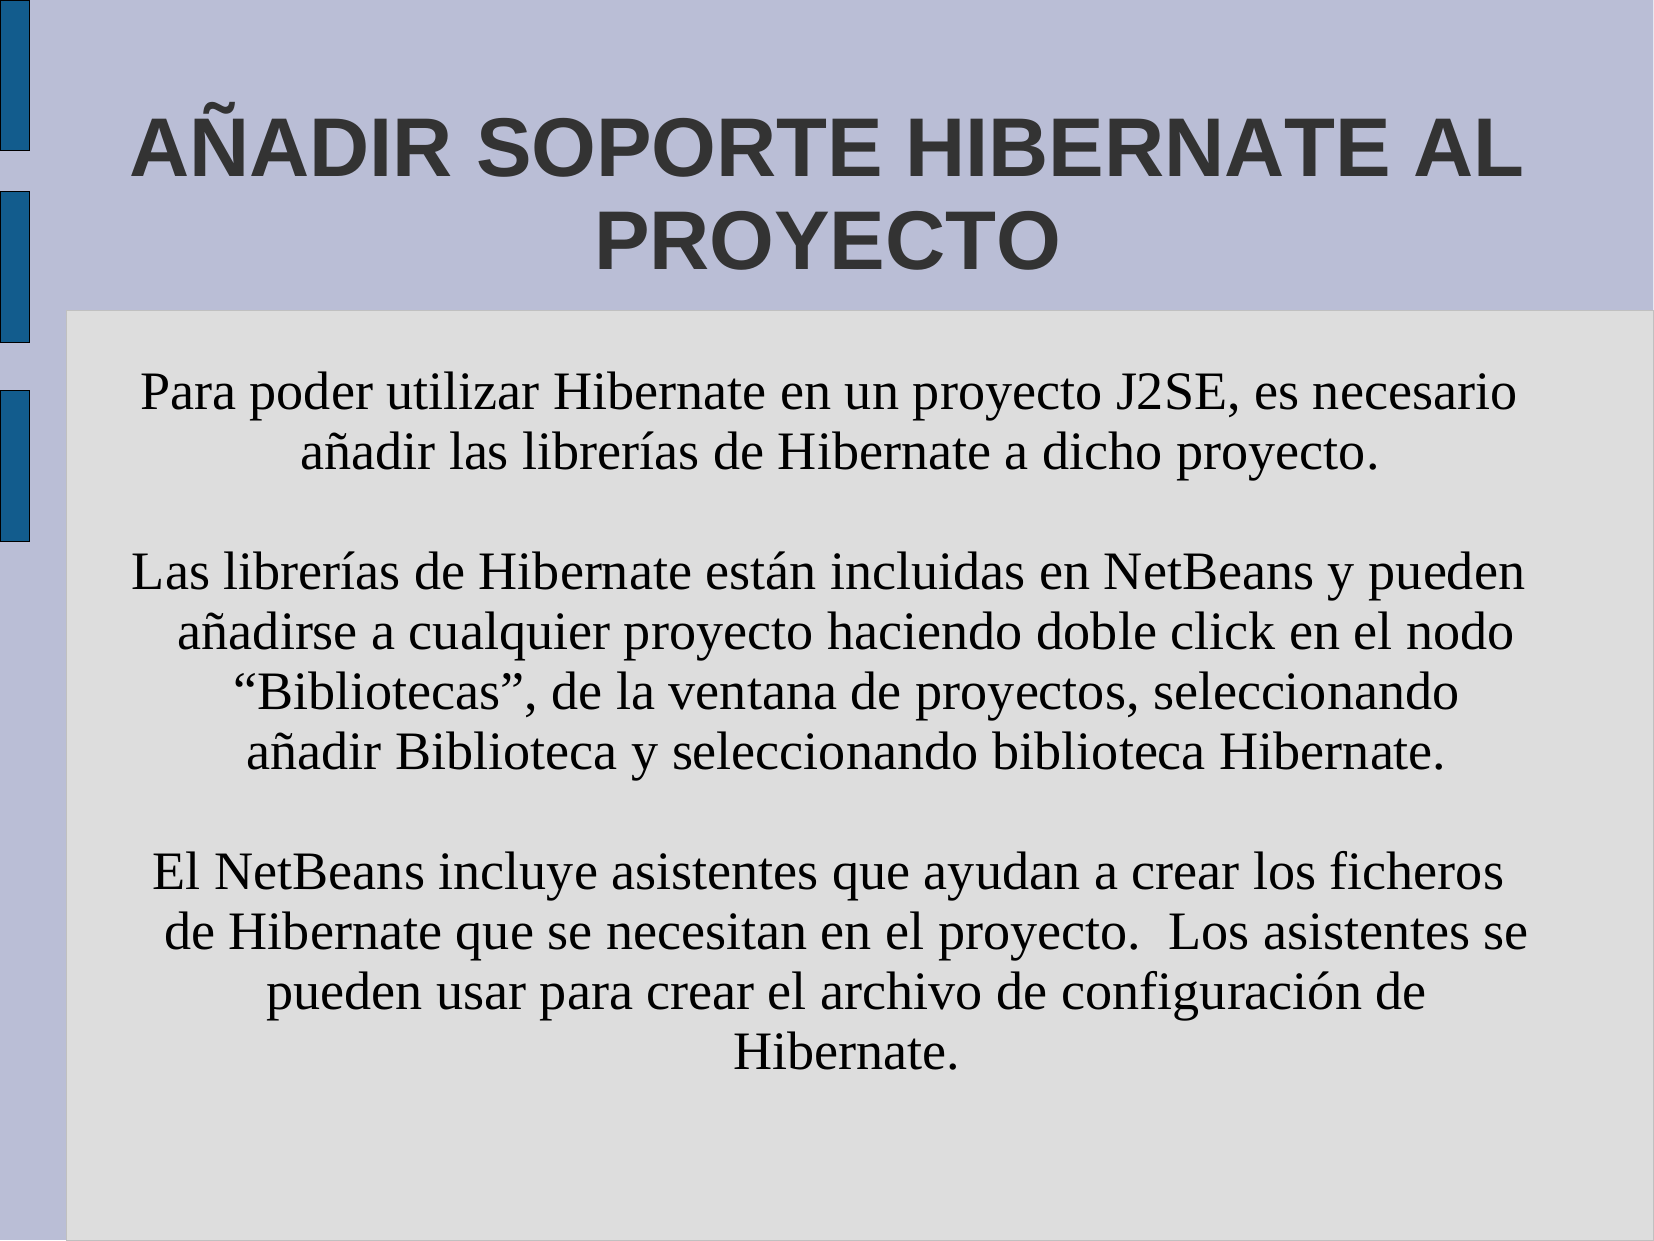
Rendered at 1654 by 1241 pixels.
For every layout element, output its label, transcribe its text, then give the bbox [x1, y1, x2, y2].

title AÑADIR SOPORTE HIBERNATE AL PROYECTO [121, 98, 1534, 291]
subtitle Para poder utilizar Hibernate en un proyecto J2SE, es necesario añadir las librerías de Hibernate a dicho proyecto. Las librerías de Hibernate están incluidas en NetBeans y pueden añadirse a cualquier proyecto haciendo doble click en el nodo “Bibliotecas”, de la ventana de proyectos, seleccionando añadir Biblioteca y seleccionando biblioteca Hibernate. El NetBeans incluye asistentes que ayudan a crear los ficheros de Hibernate que se necesitan en el proyecto. Los asistentes se pueden usar para crear el archivo de configuración de Hibernate. [123, 338, 1536, 1105]
